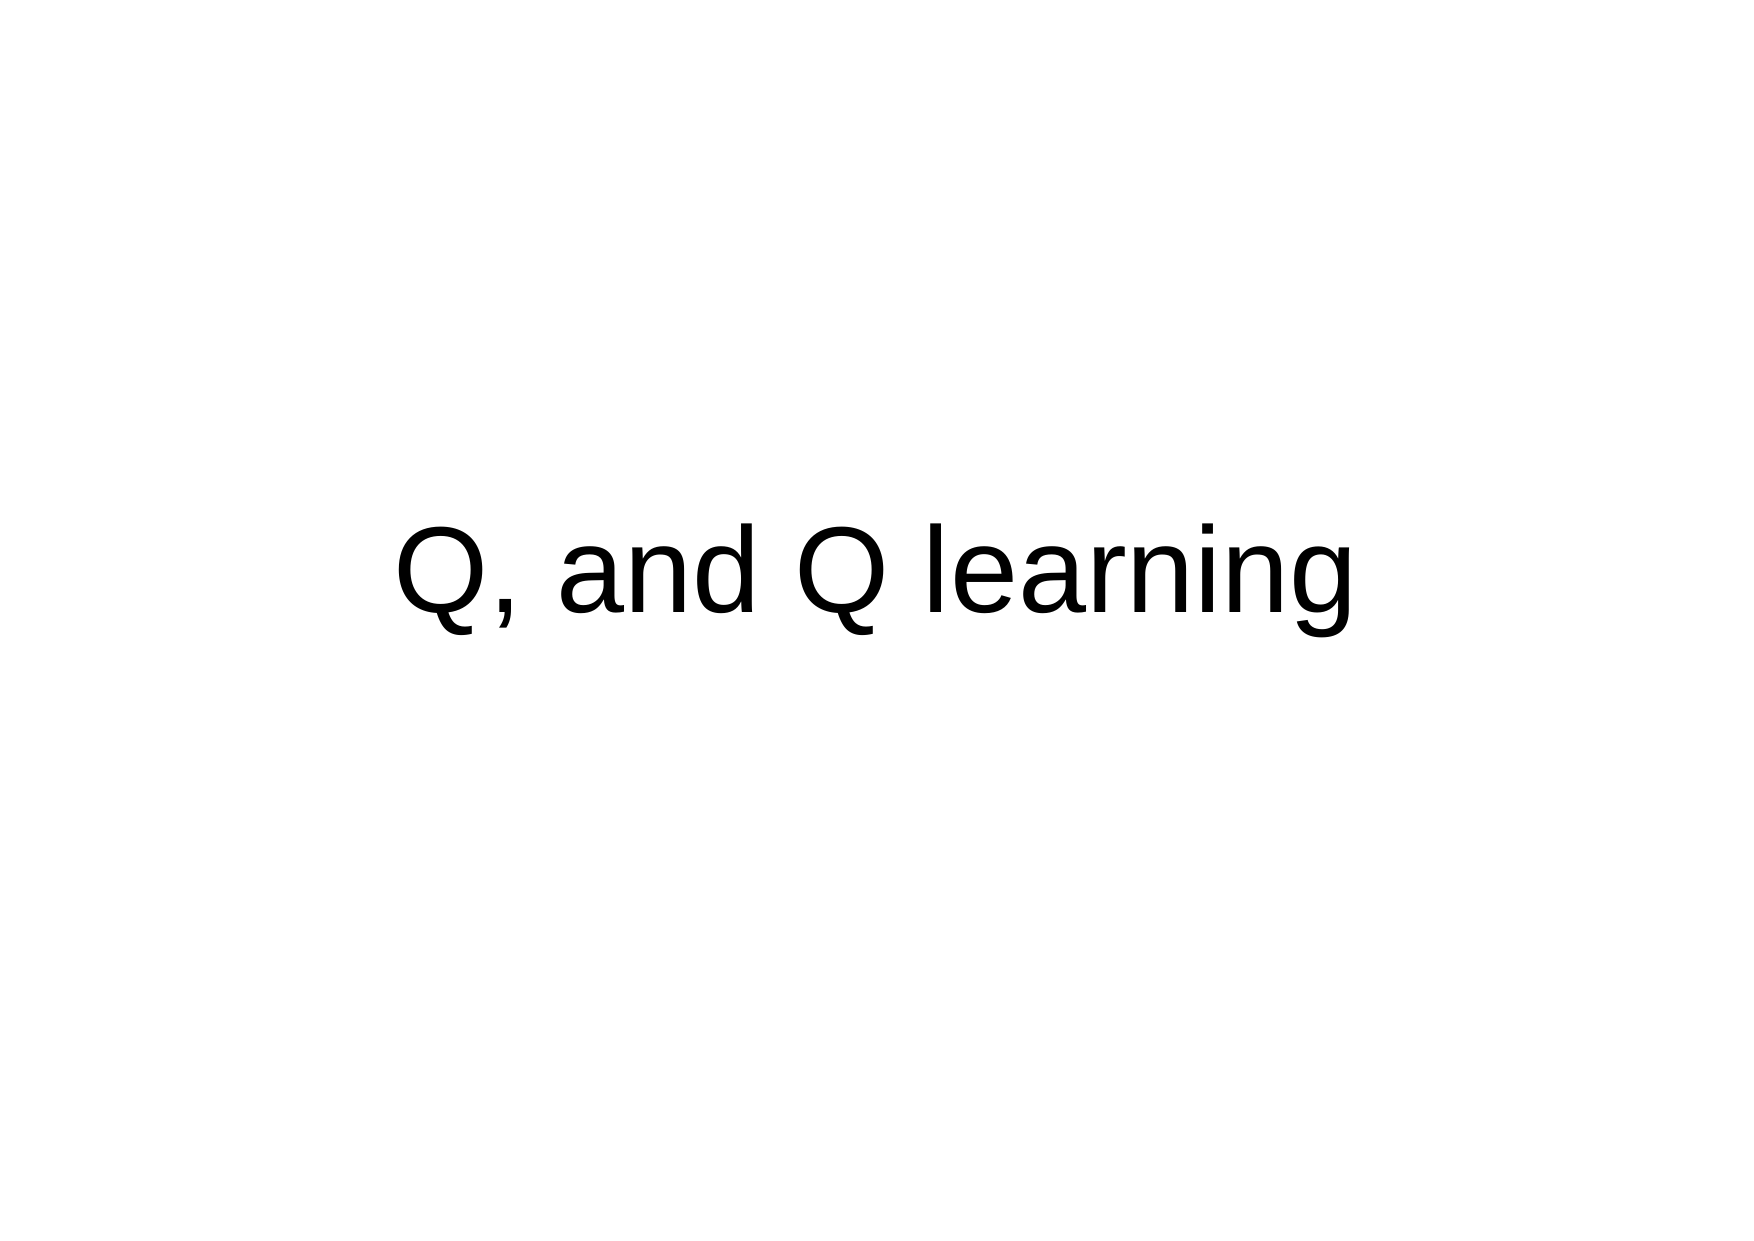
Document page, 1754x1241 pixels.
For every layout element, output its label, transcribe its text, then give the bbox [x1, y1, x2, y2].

title Q, and Q learning [86, 466, 1666, 674]
